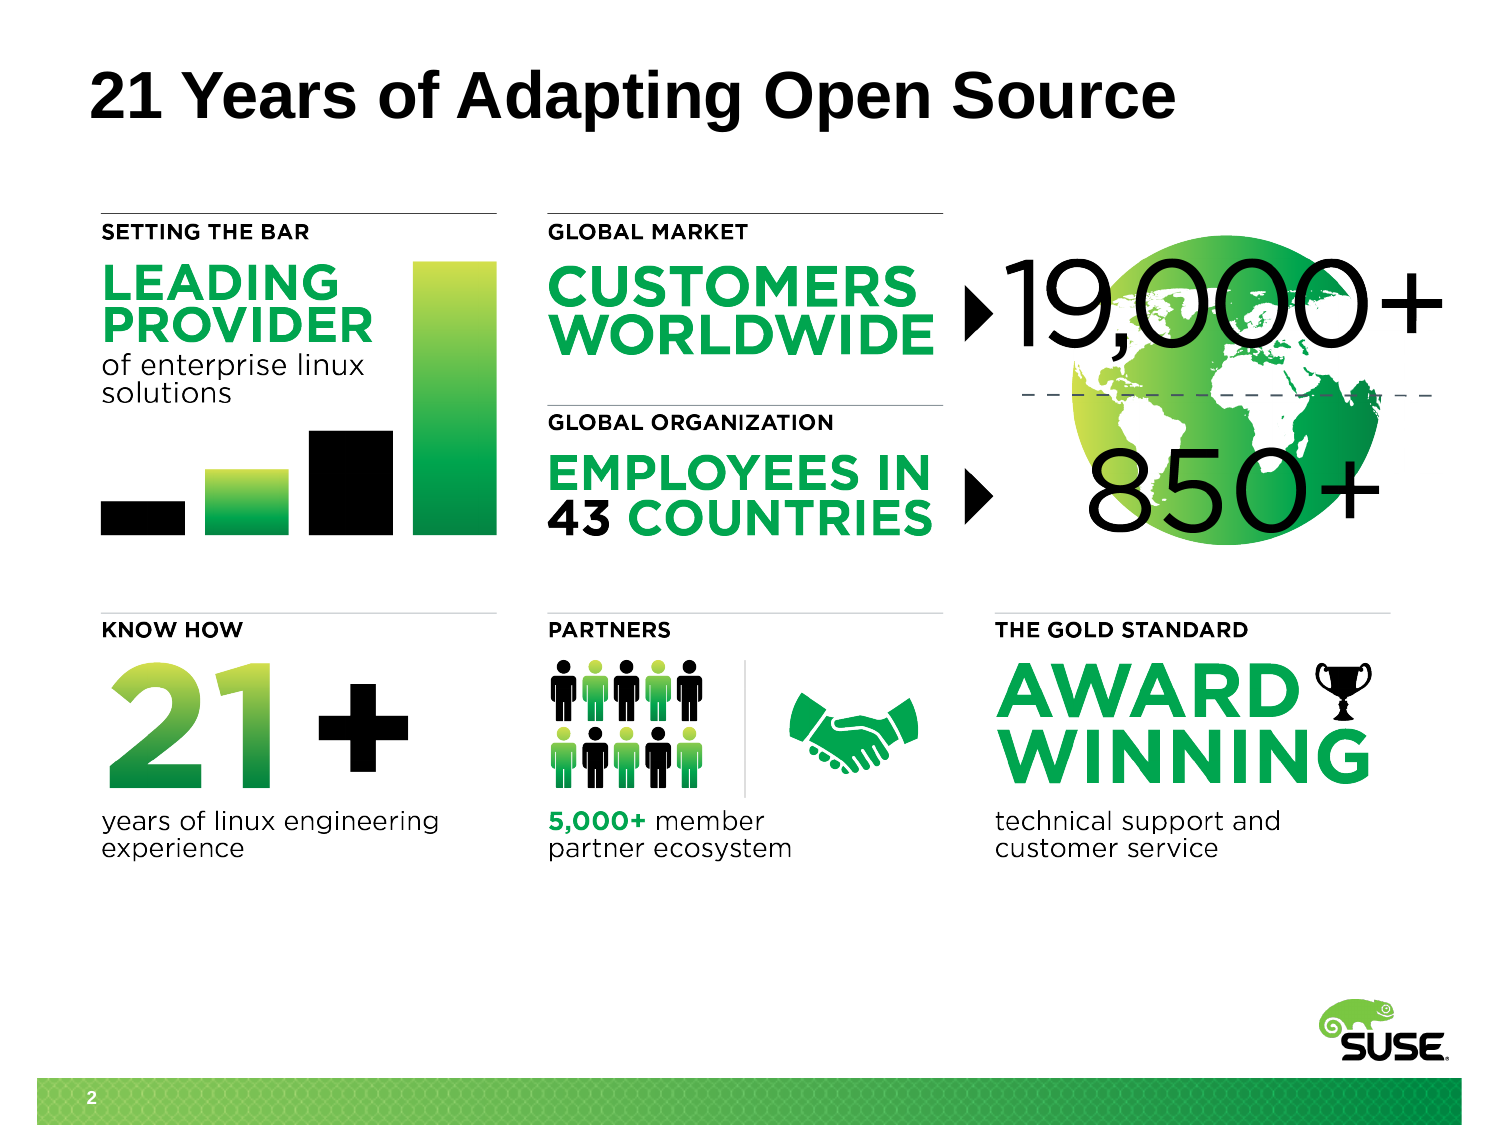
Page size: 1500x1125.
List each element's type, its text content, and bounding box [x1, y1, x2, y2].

picture [37, 1078, 1462, 1125]
title 21 Years of Adapting Open Source [89, 28, 1453, 163]
picture [1319, 999, 1449, 1061]
picture [0, 44, 1500, 975]
